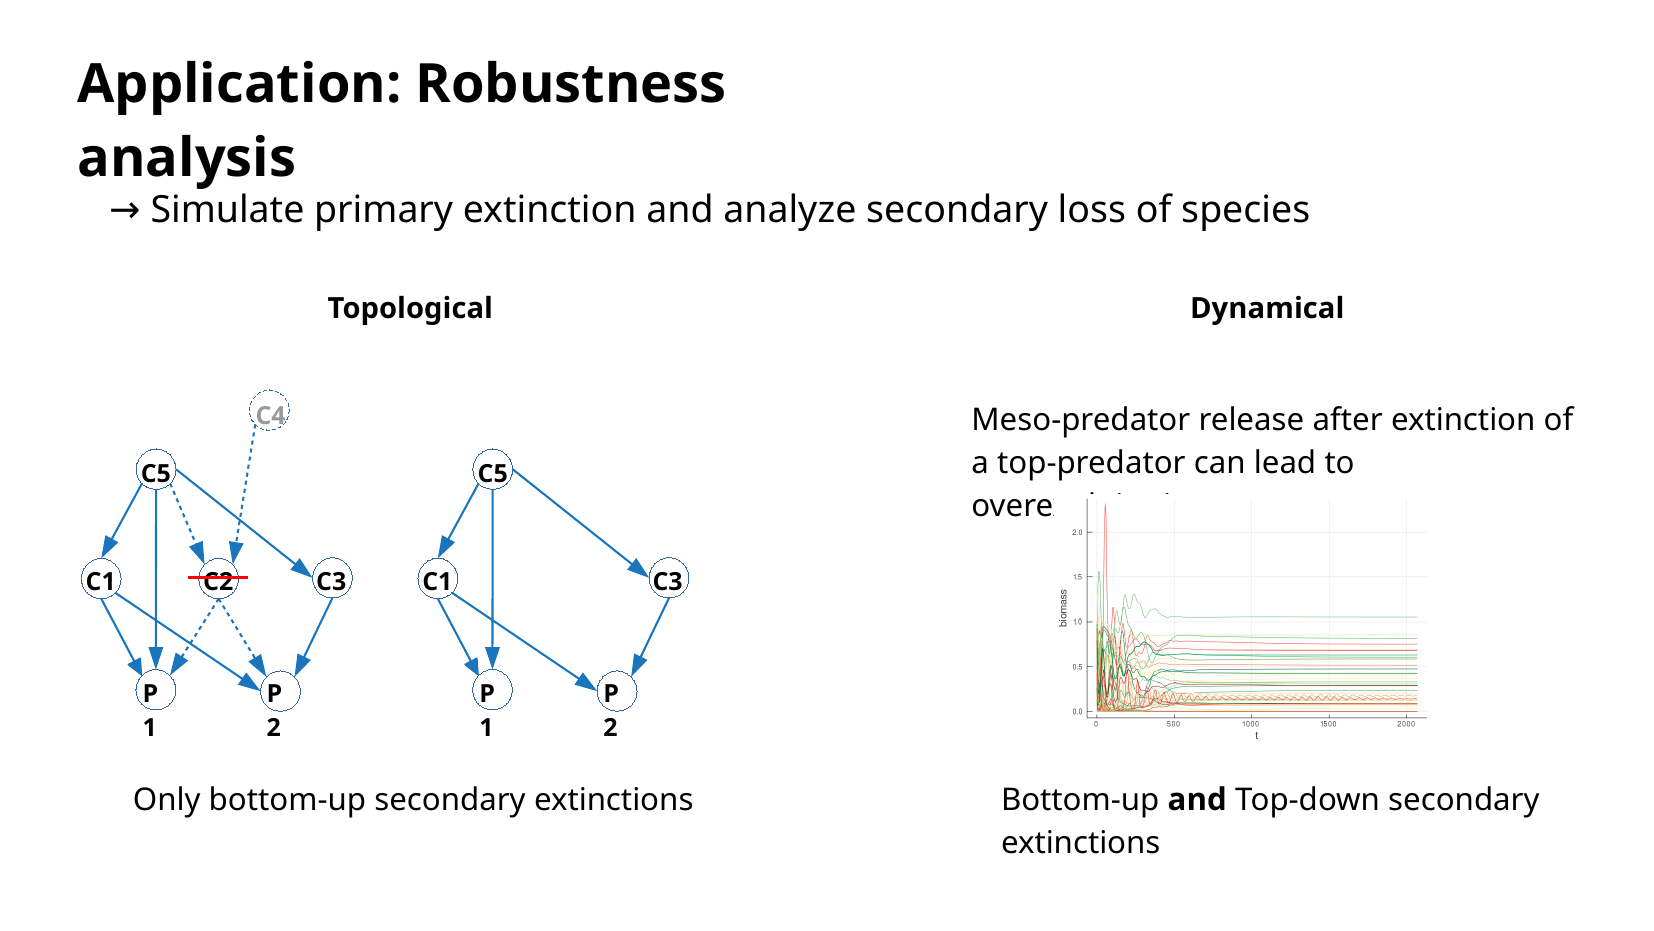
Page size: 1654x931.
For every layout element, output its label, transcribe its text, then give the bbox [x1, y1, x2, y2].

picture [1054, 494, 1430, 745]
text_box P2 [251, 667, 312, 715]
text_box P1 [127, 667, 188, 715]
text_box C1 [407, 555, 480, 635]
text_box Meso-predator release after extinction of a top-predator can lead to overexploitation [956, 389, 1595, 483]
text_box Application: Robustness analysis [62, 36, 961, 121]
text_box Bottom-up and Top-down secondary extinctions [986, 769, 1625, 864]
text_box Topological [312, 279, 691, 332]
text_box C5 [126, 448, 199, 527]
text_box C4 [240, 390, 313, 469]
text_box Only bottom-up secondary extinctions [118, 769, 756, 824]
text_box Dynamical [1175, 279, 1554, 332]
text_box C3 [637, 555, 710, 635]
text_box → Simulate primary extinction and analyze secondary loss of species [94, 175, 1610, 331]
text_box P1 [464, 667, 524, 715]
text_box P2 [588, 667, 648, 715]
text_box C1 [70, 555, 144, 635]
text_box C5 [462, 448, 535, 527]
text_box C2 [188, 555, 270, 635]
text_box C3 [301, 555, 374, 635]
